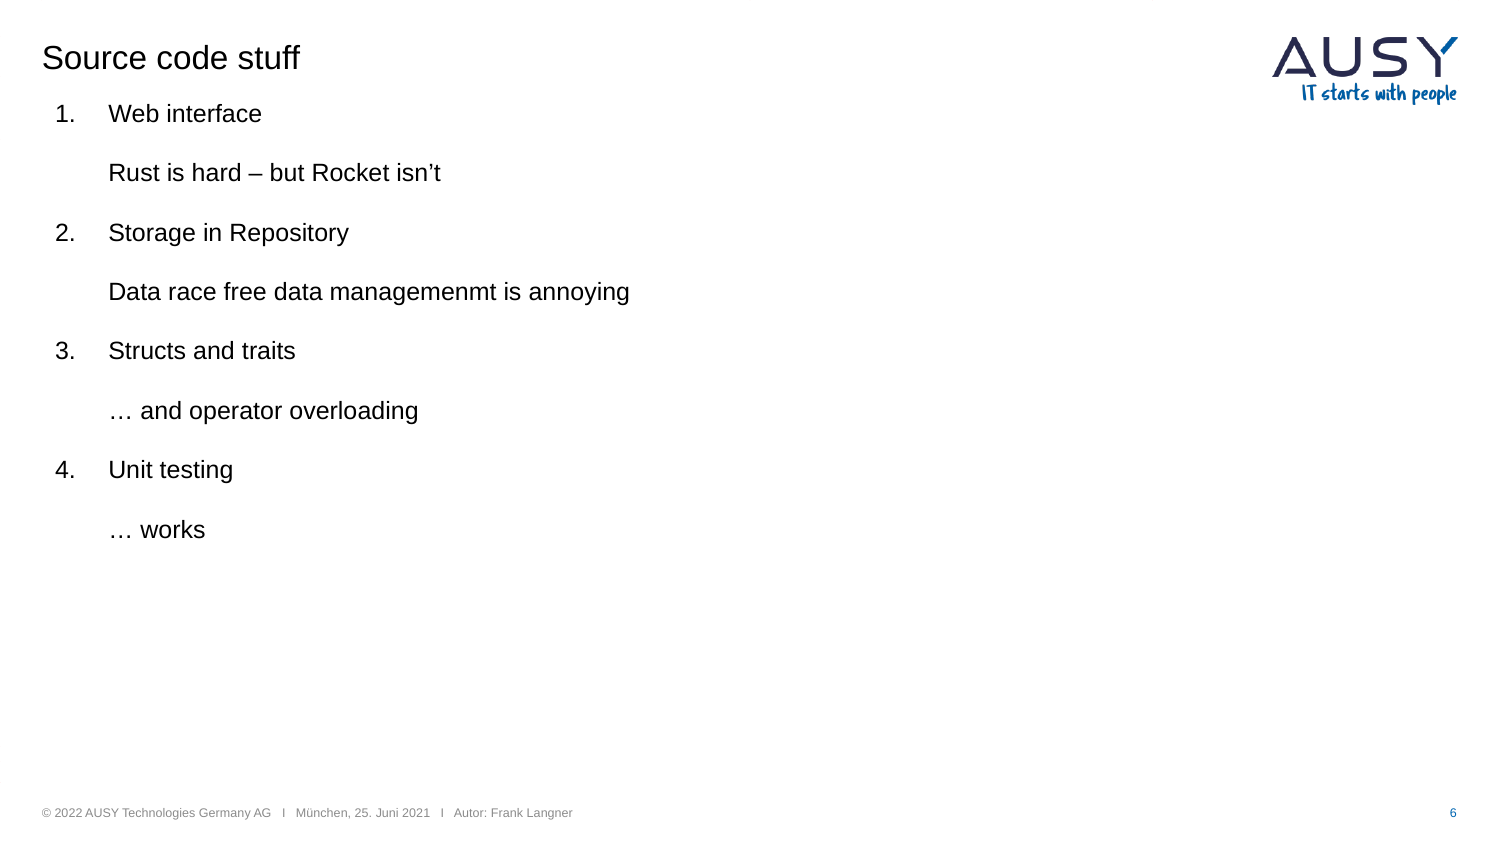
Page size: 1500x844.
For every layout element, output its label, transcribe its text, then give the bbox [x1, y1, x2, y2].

footer © 2022 AUSY Technologies Germany AG I München, 25. Juni 2021 I Autor: Frank Langner [41, 797, 1153, 828]
picture [1272, 37, 1458, 105]
title Source code stuff [41, 36, 1153, 77]
list Web interface Rust is hard – but Rocket isn’t Storage in Repository Data race free data managemenmt is annoying Structs and traits … and operator overloading Unit testing … works [37, 97, 1454, 743]
